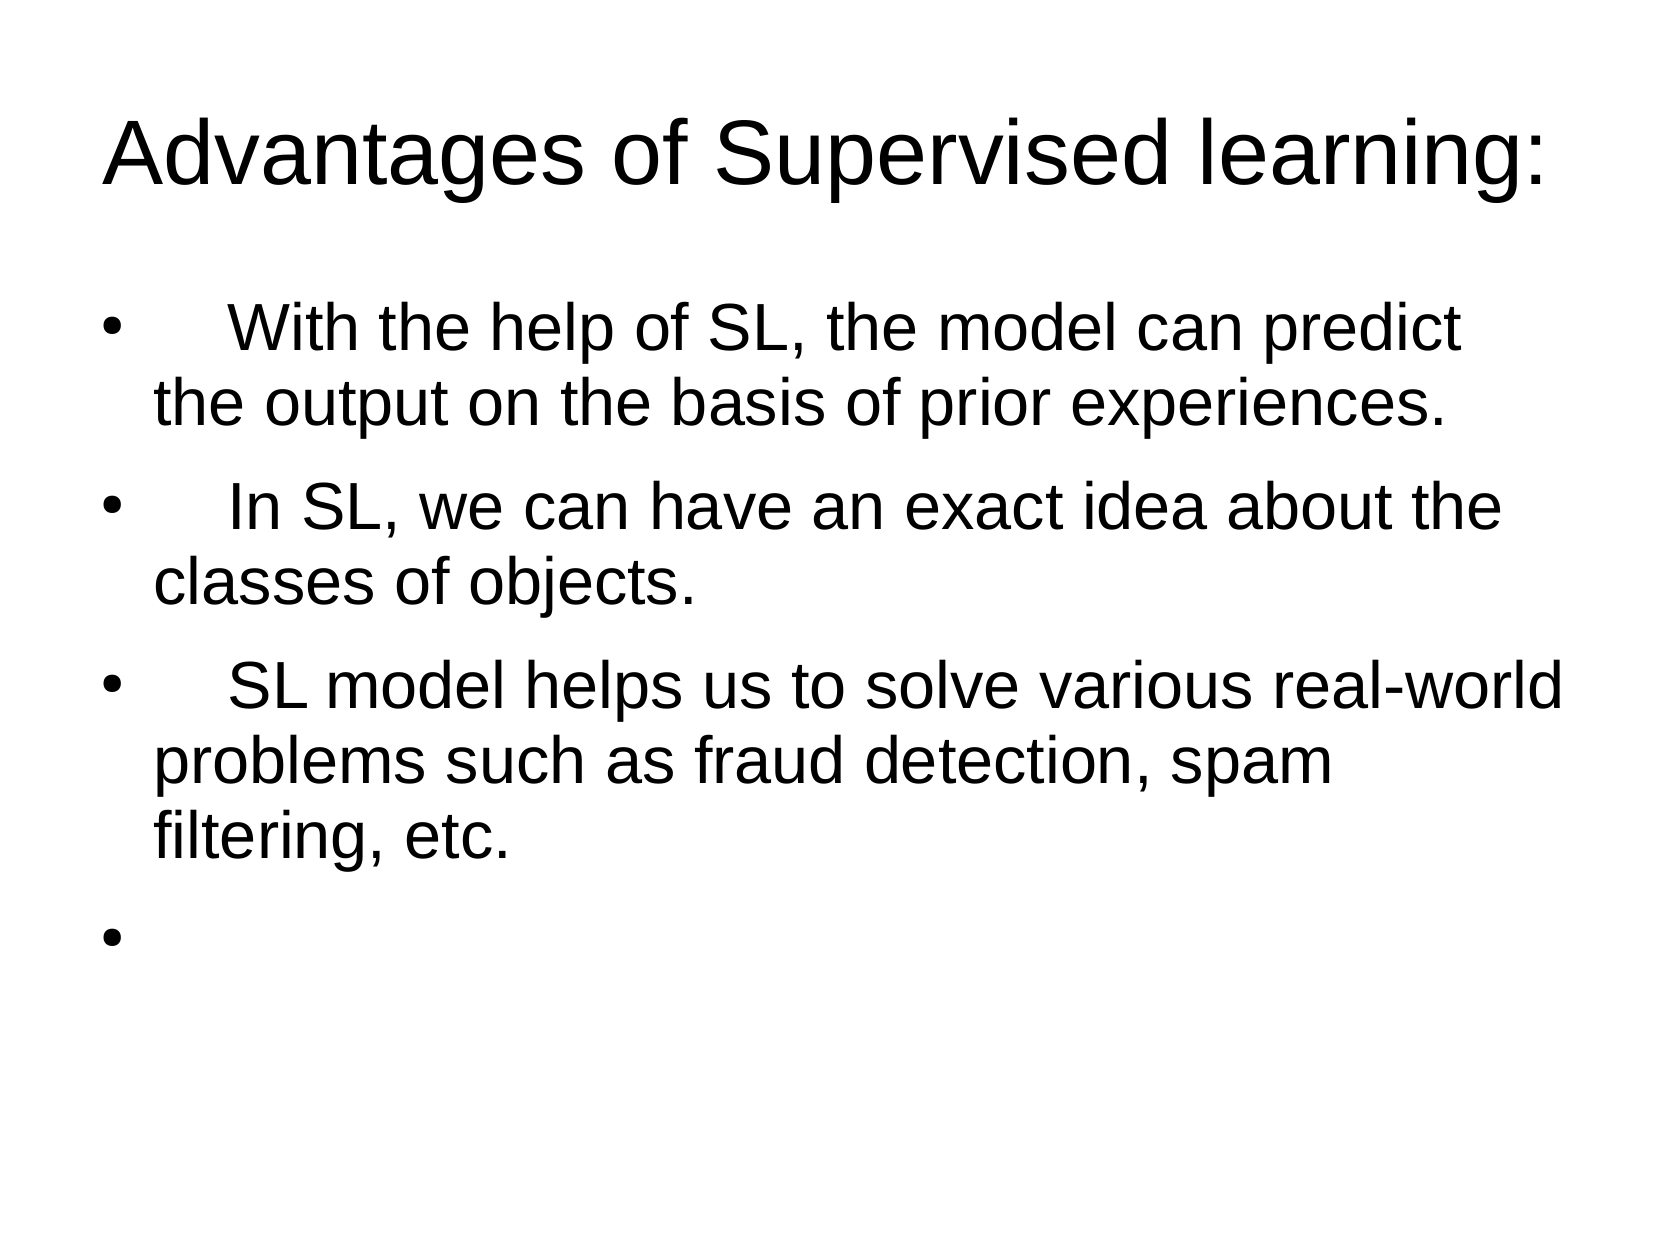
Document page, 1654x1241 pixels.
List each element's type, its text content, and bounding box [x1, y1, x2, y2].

list With the help of SL, the model can predict the output on the basis of prior experiences. In SL, we can have an exact idea about the classes of objects. SL model helps us to solve various real-world problems such as fraud detection, spam filtering, etc. [82, 290, 1571, 1010]
title Advantages of Supervised learning: [82, 49, 1571, 257]
